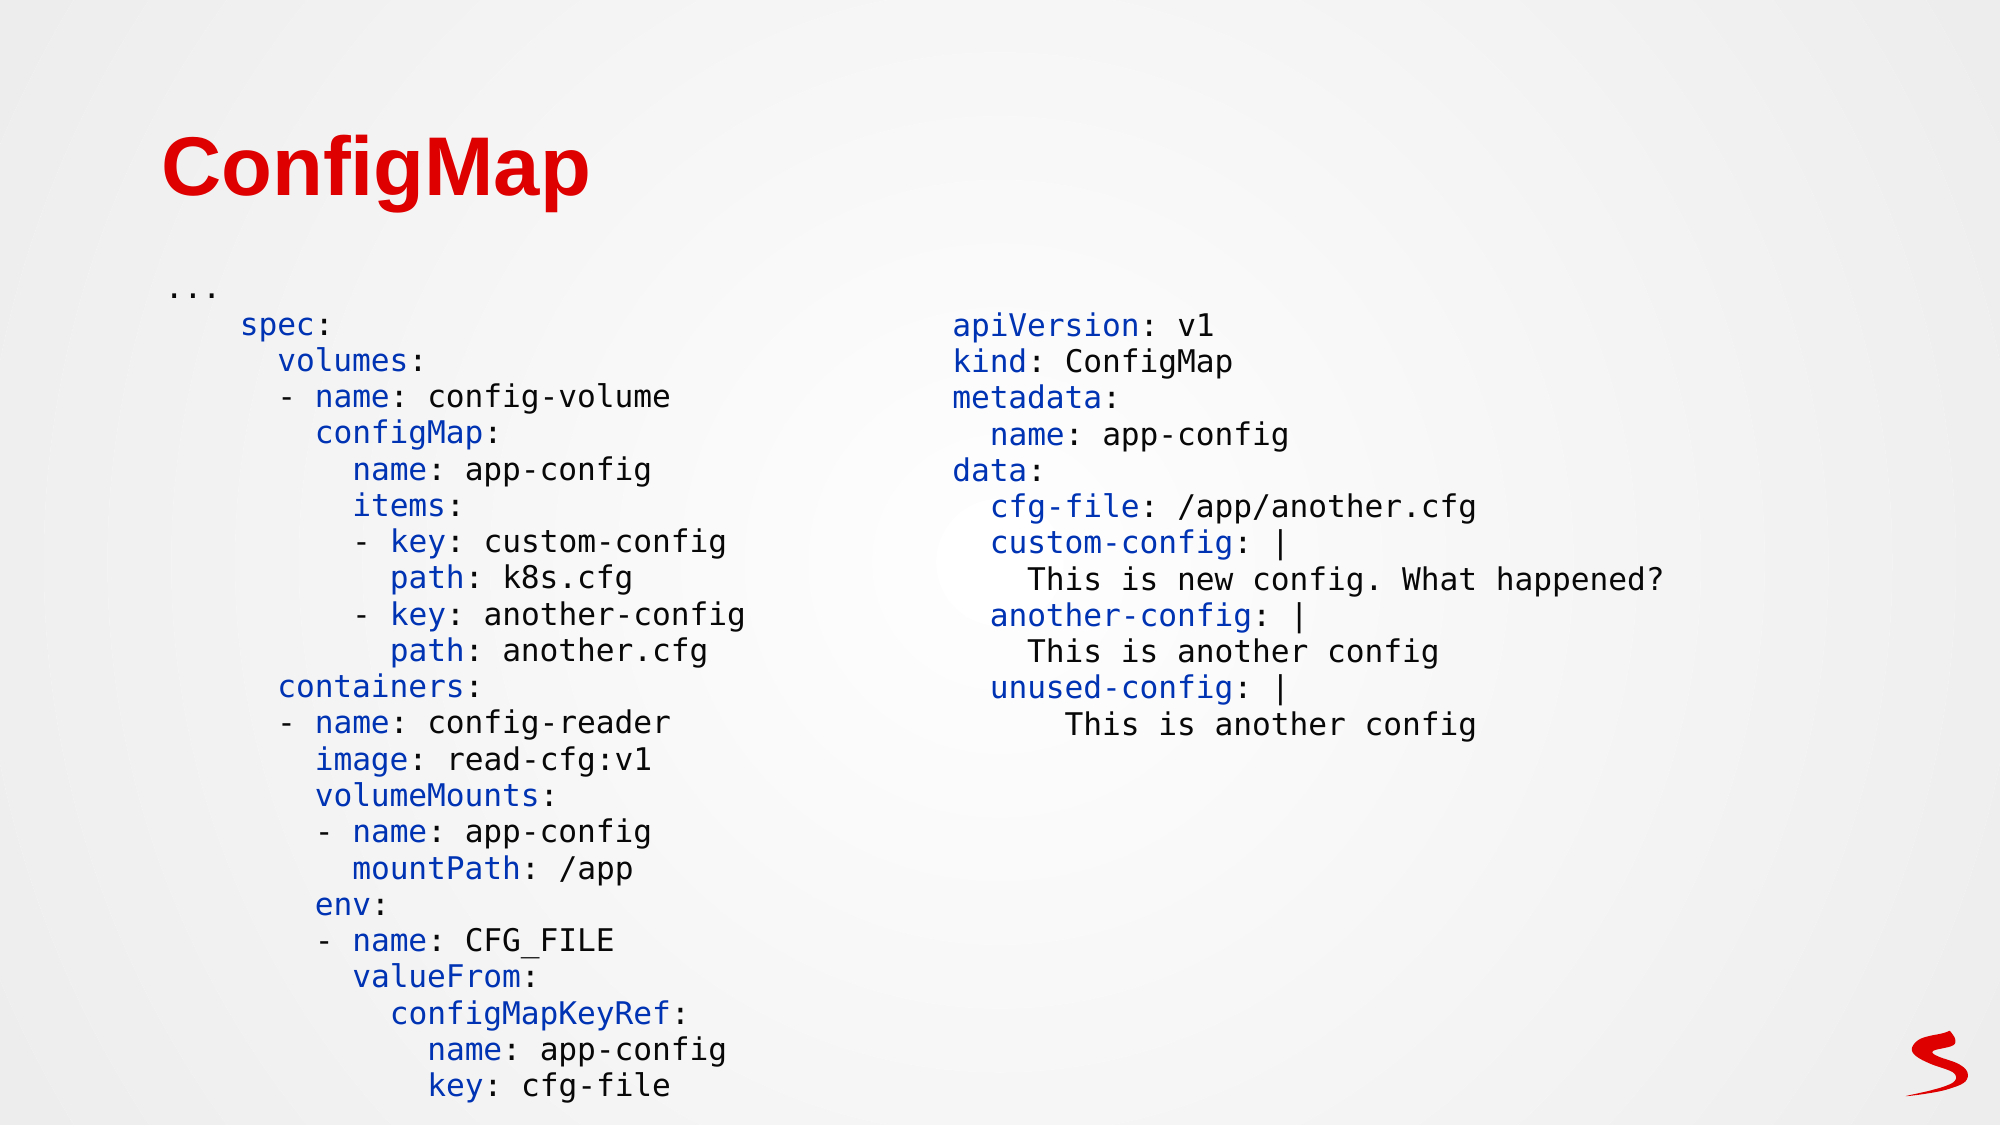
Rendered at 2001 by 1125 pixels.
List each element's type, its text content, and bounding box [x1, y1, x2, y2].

text_box ... spec: volumes: - name: config-volume configMap: name: app-config items: - key: custom-config path: k8s.cfg - key: another-config path: another.cfg containers: - name: config-reader image: read-cfg:v1 volumeMounts: - name: app-config mountPath: /app env: - name: CFG_FILE valueFrom: configMapKeyRef: name: app-config key: cfg-file [150, 262, 901, 1112]
text_box apiVersion: v1 kind: ConfigMap metadata: name: app-config data: cfg-file: /app/another.cfg custom-config: | This is new config. What happened? another-config: | This is another config unused-config: | This is another config [937, 299, 1951, 895]
text_box ConfigMap [146, 112, 1816, 229]
